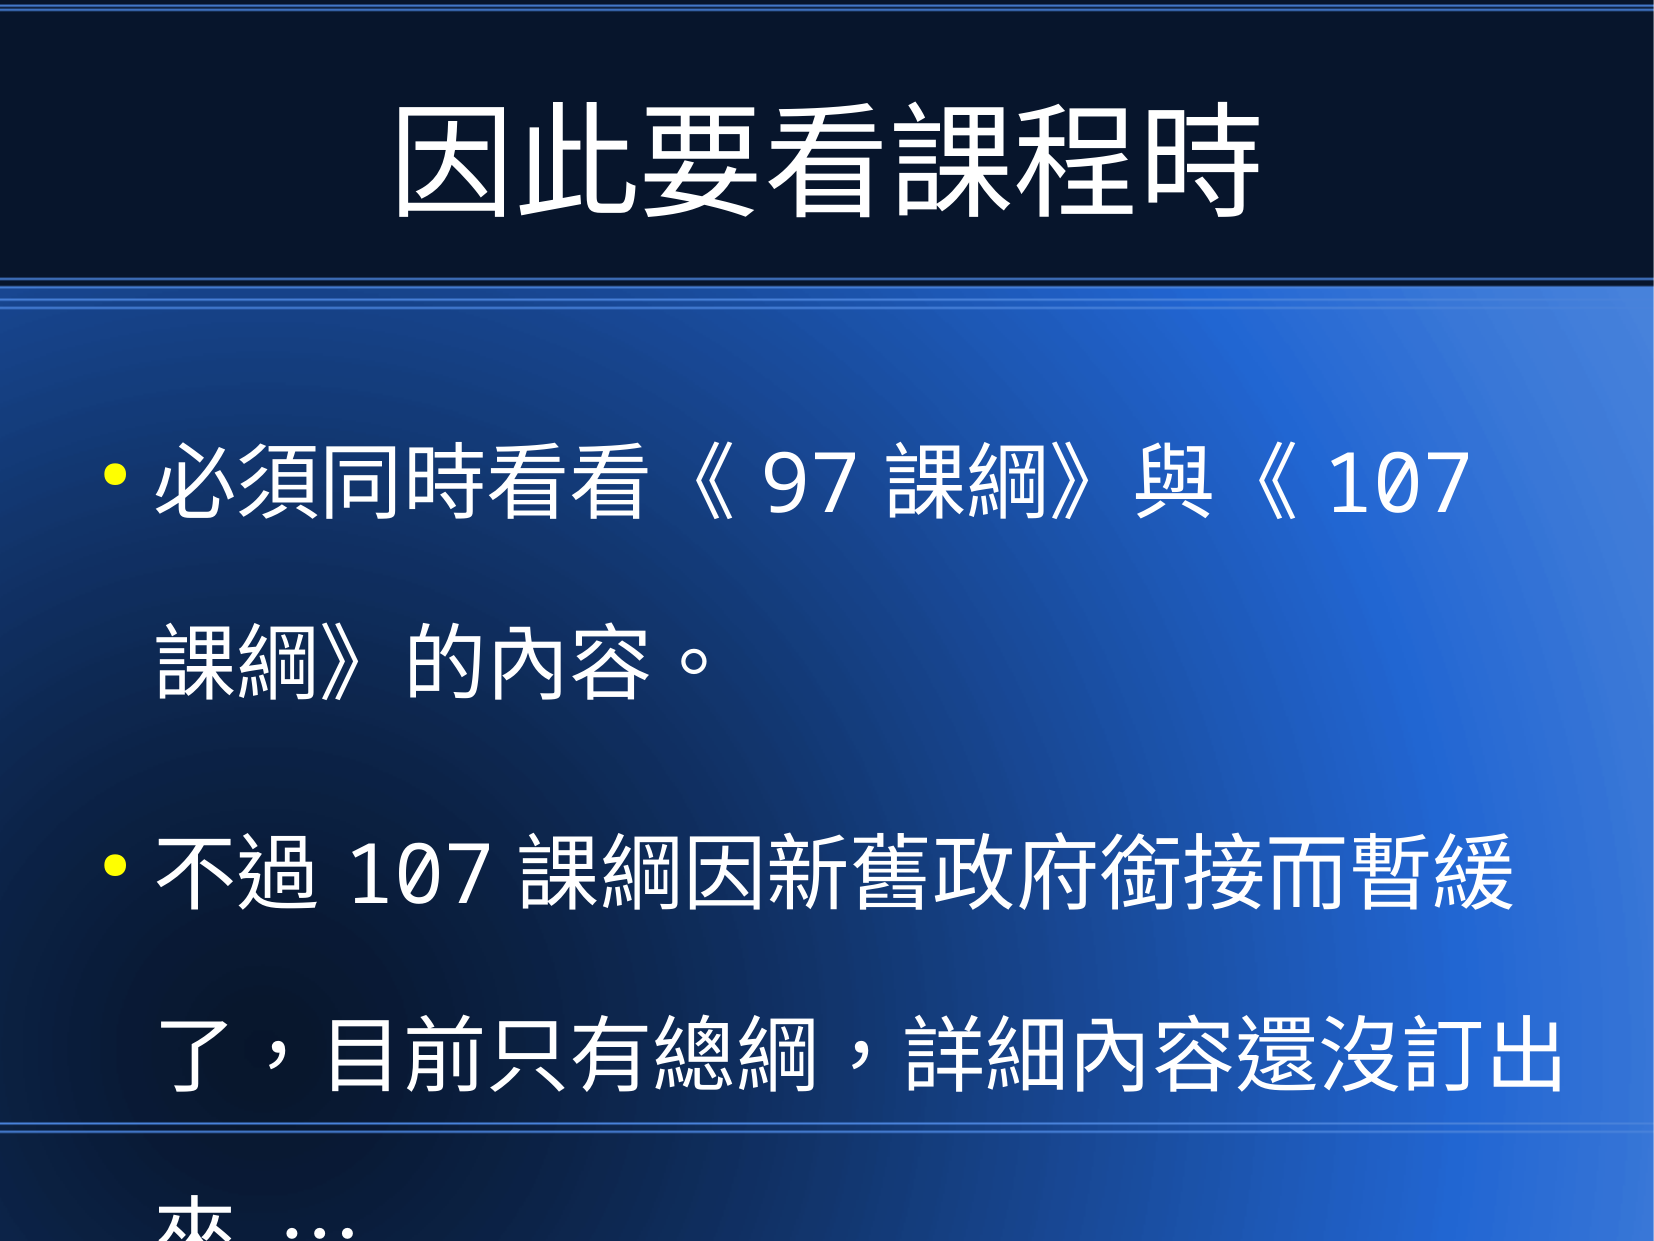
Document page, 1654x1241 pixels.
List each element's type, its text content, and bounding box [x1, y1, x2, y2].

title 因此要看課程時 [82, 49, 1571, 257]
picture [0, 0, 1654, 1241]
list 必須同時看看《97課綱》與《107課綱》的內容。 不過107課綱因新舊政府銜接而暫緩了，目前只有總綱，詳細內容還沒訂出來 … [82, 355, 1571, 1241]
